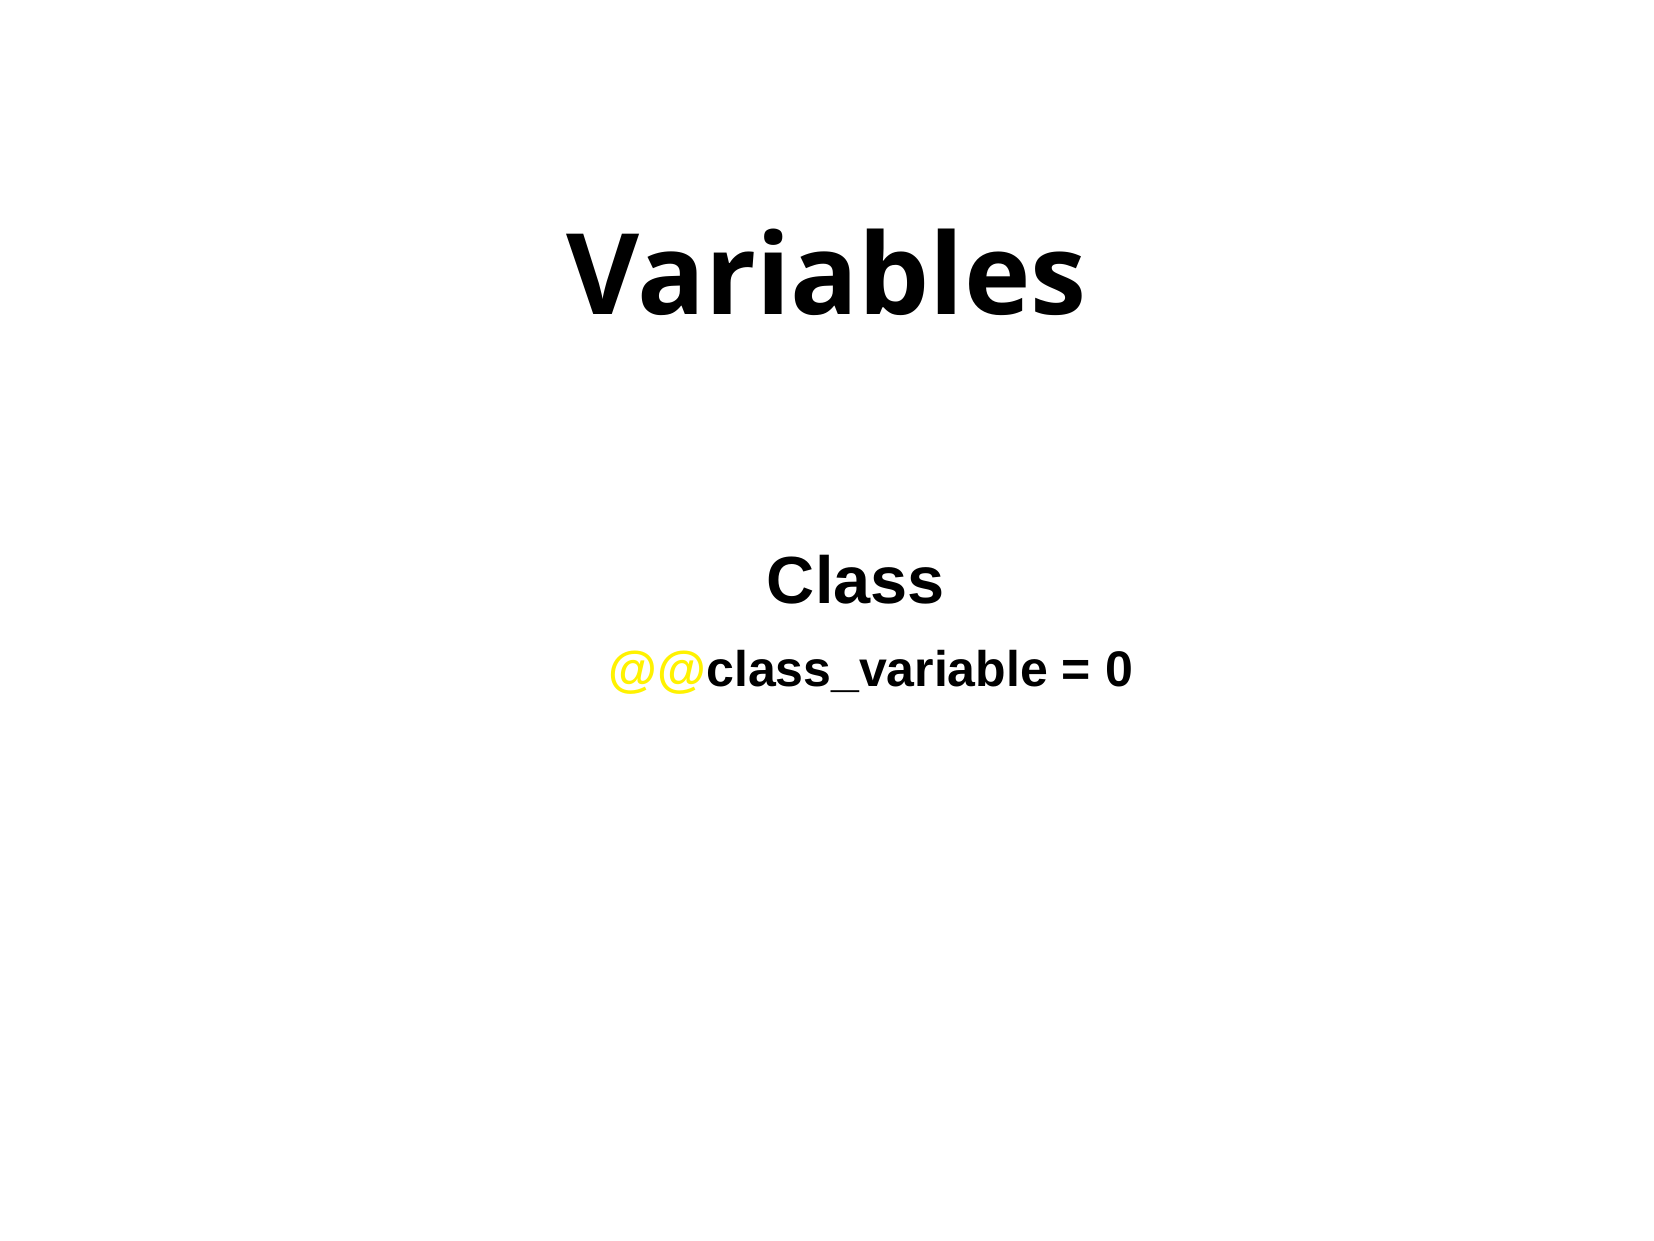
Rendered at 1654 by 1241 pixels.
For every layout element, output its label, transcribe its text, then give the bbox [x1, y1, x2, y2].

list Class @@class_variable = 0 [17, 543, 1583, 726]
title Variables [82, 167, 1571, 375]
